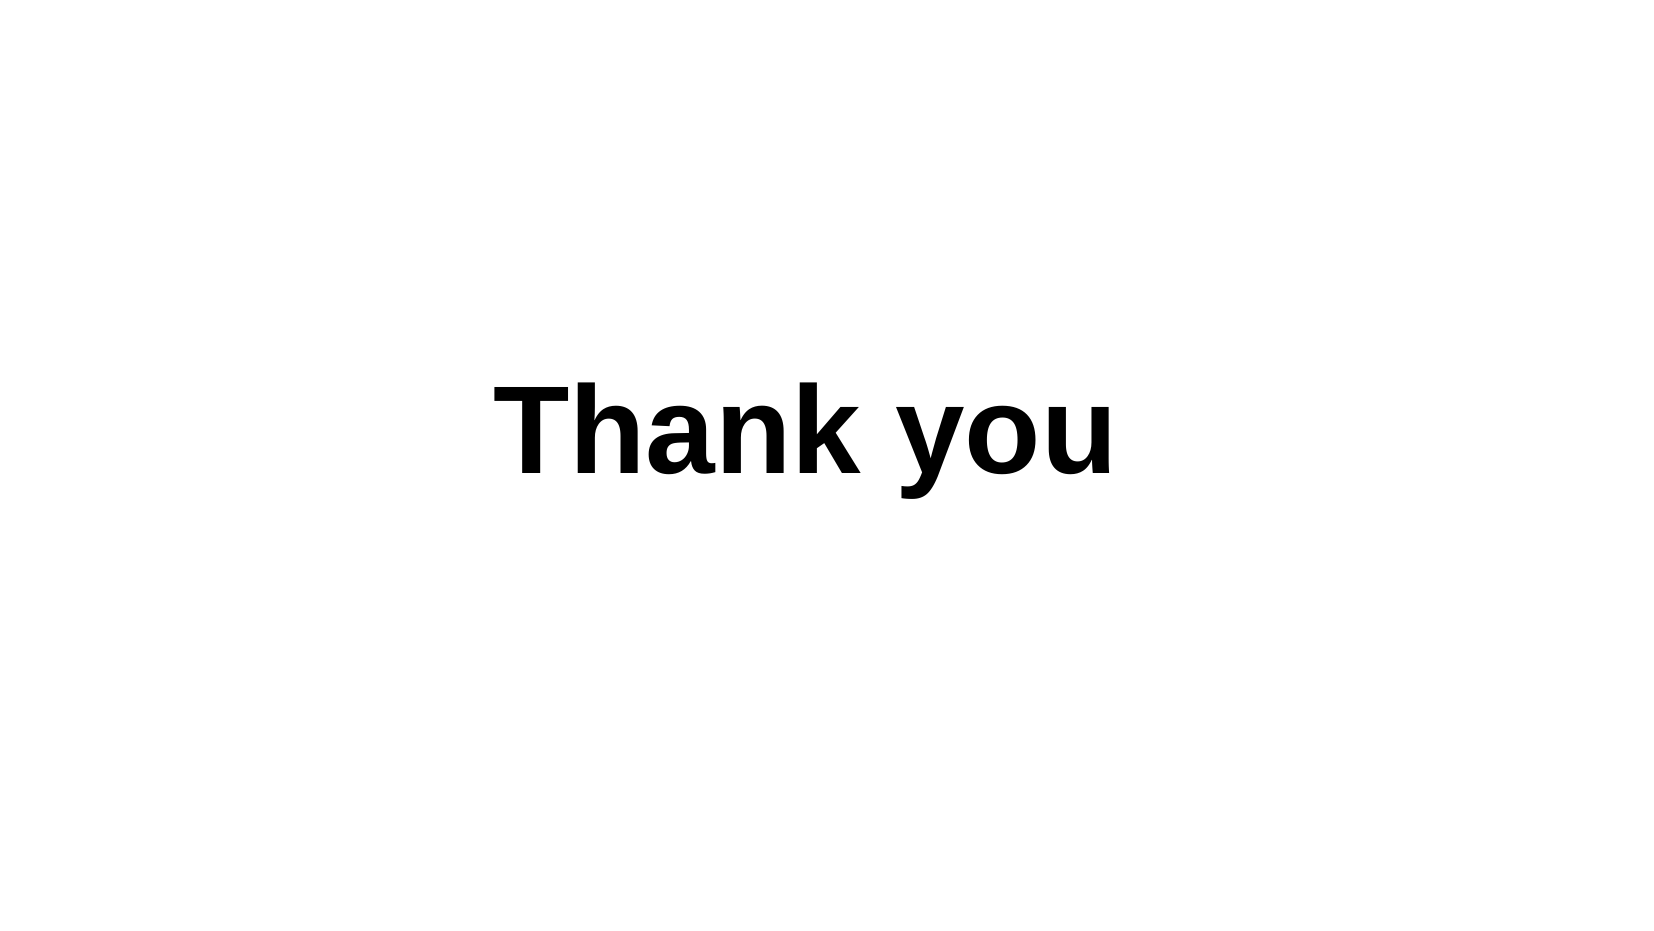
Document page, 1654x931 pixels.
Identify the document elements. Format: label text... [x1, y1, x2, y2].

text_box Thank you [478, 212, 1654, 620]
